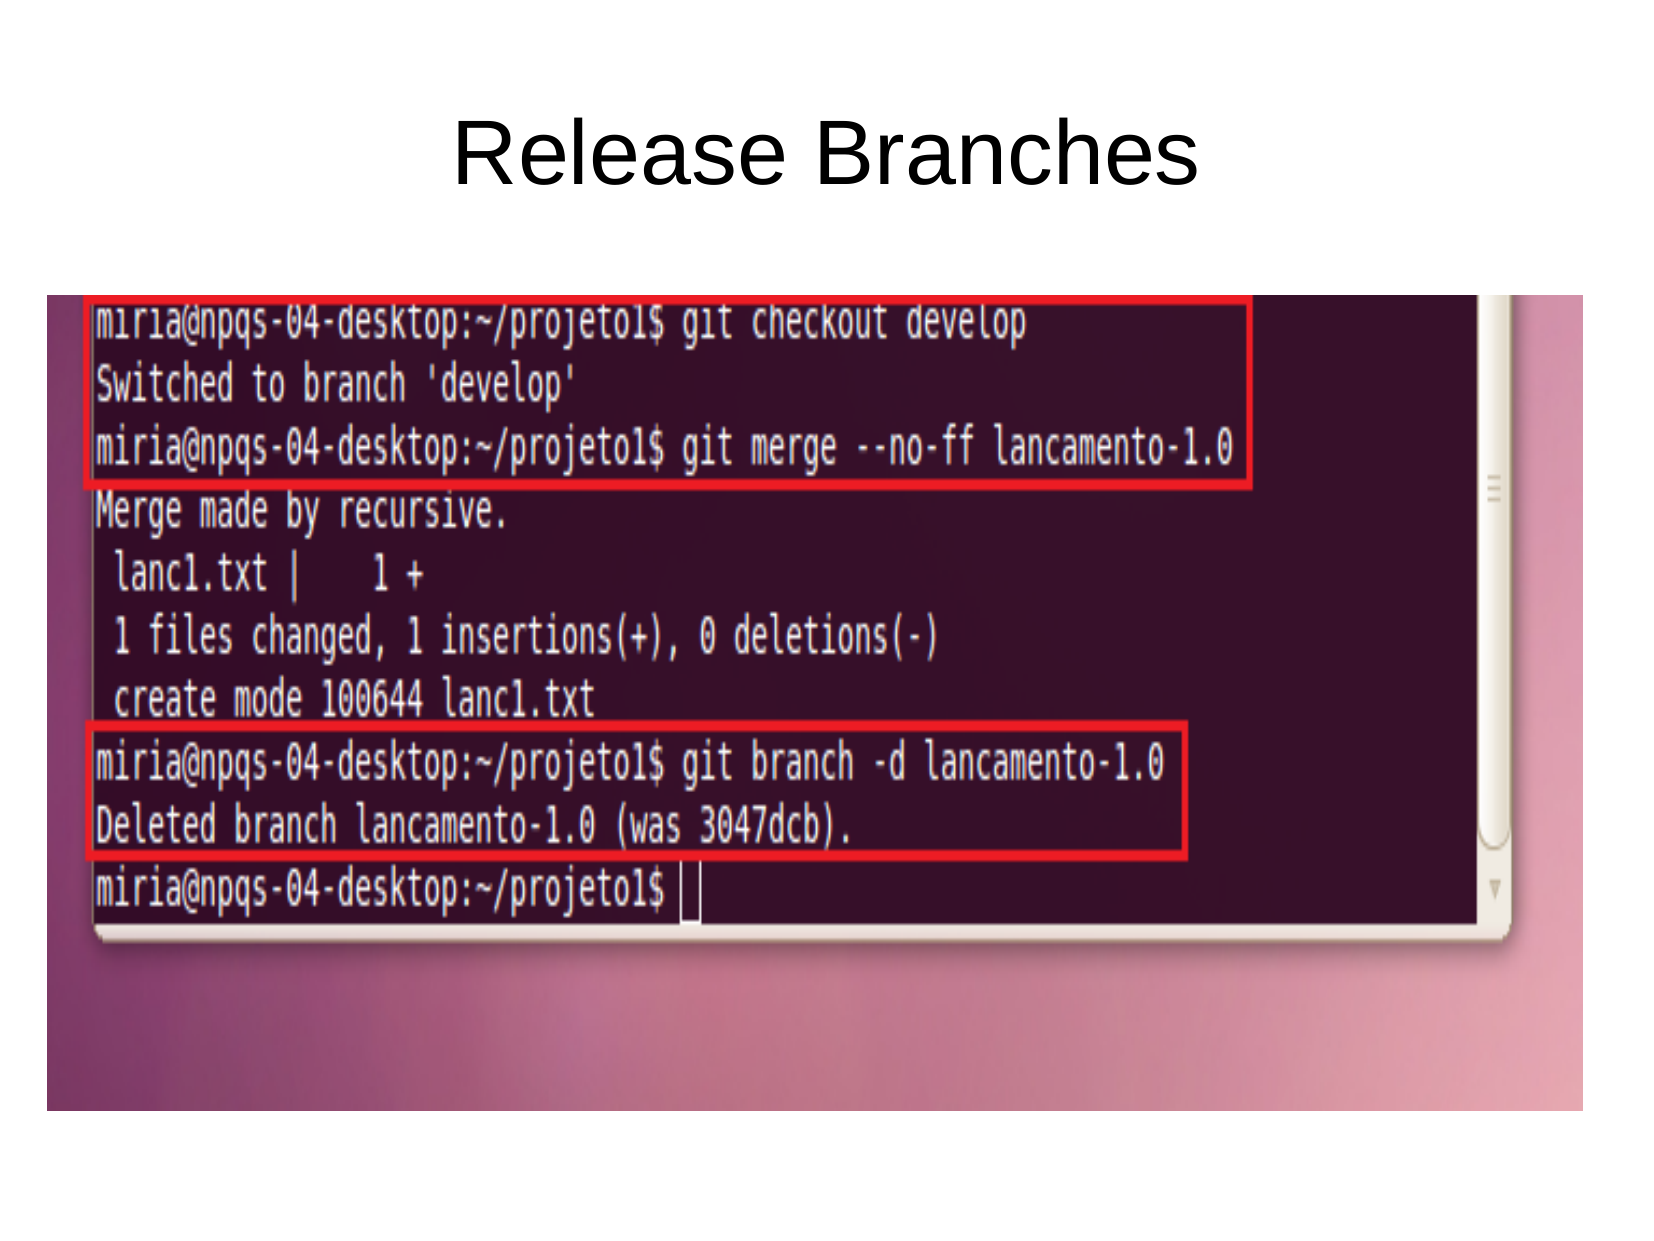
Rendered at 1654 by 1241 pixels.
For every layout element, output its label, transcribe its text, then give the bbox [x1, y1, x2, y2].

picture [47, 295, 1583, 1111]
title Release Branches [82, 49, 1571, 257]
